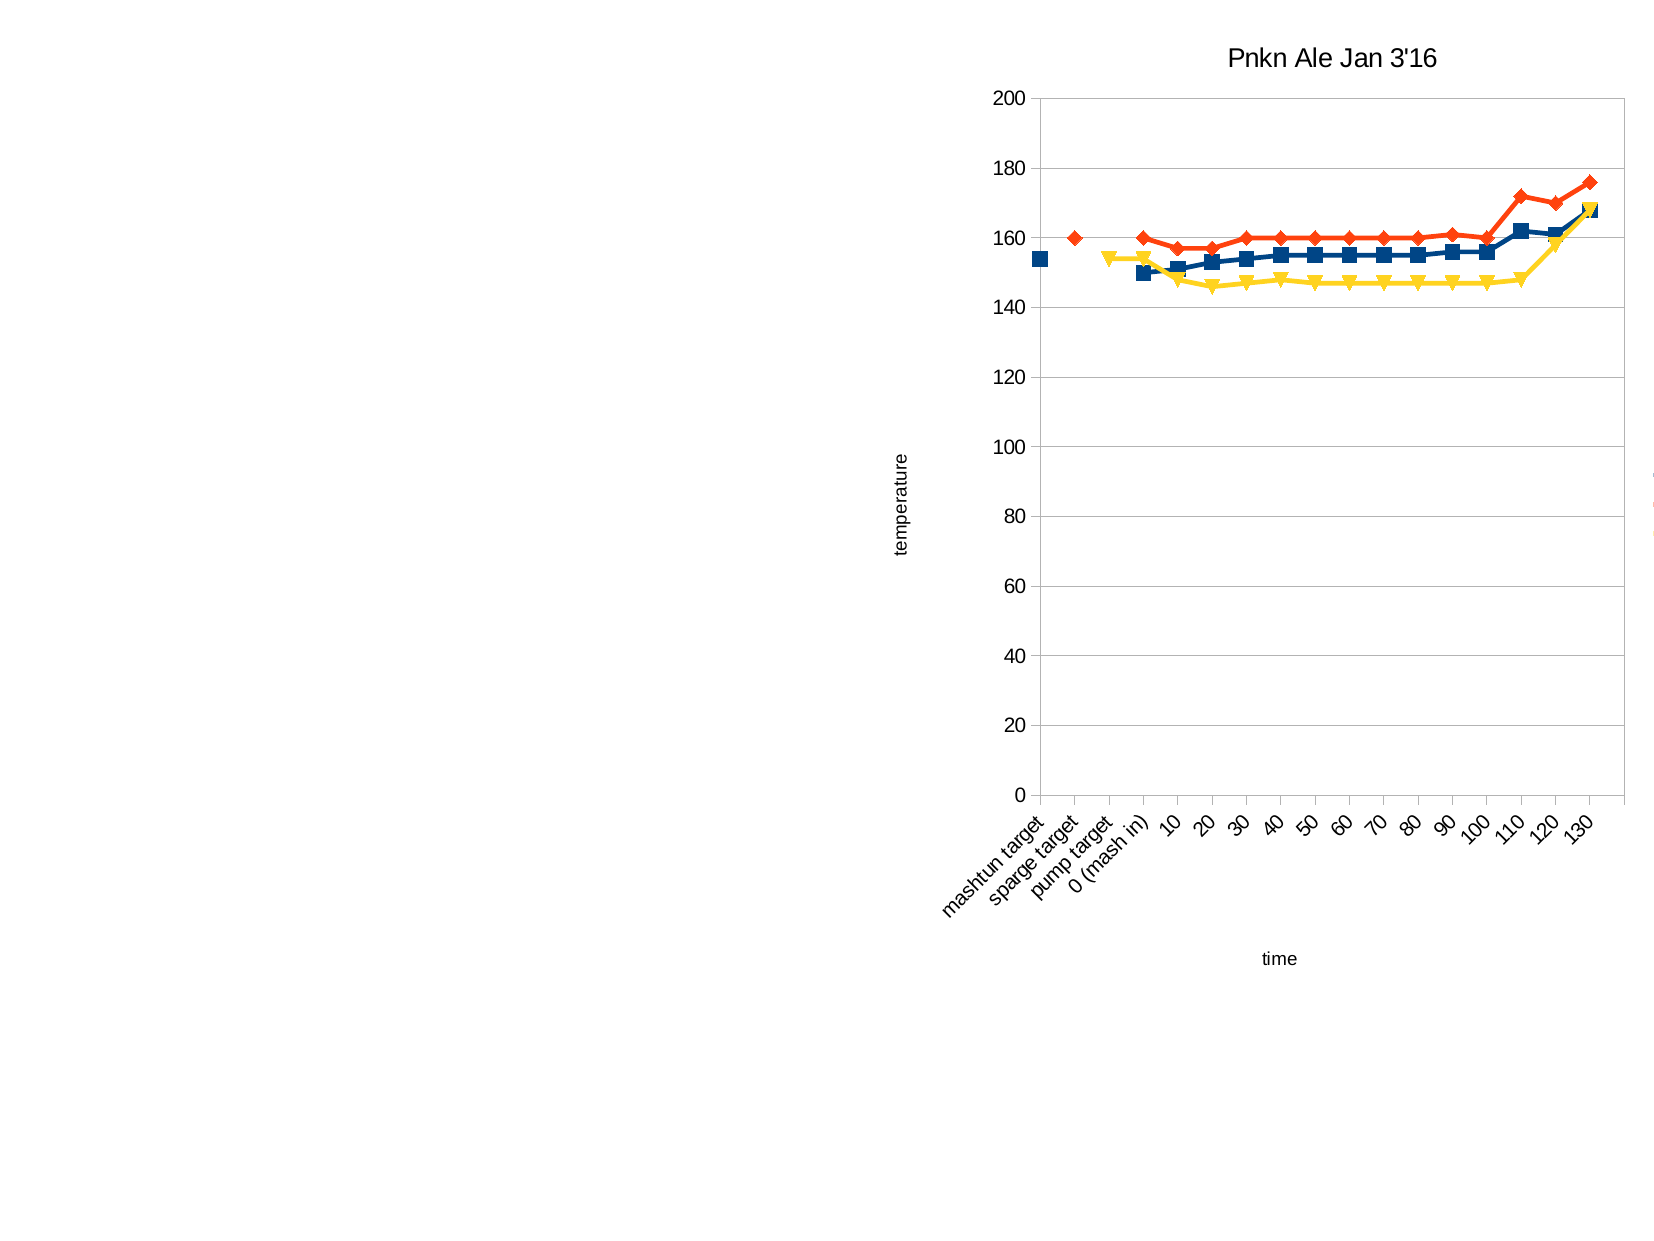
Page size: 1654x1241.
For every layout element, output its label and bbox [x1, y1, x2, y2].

chart [860, 7, 1654, 1001]
text_box [1003, 141, 1193, 213]
